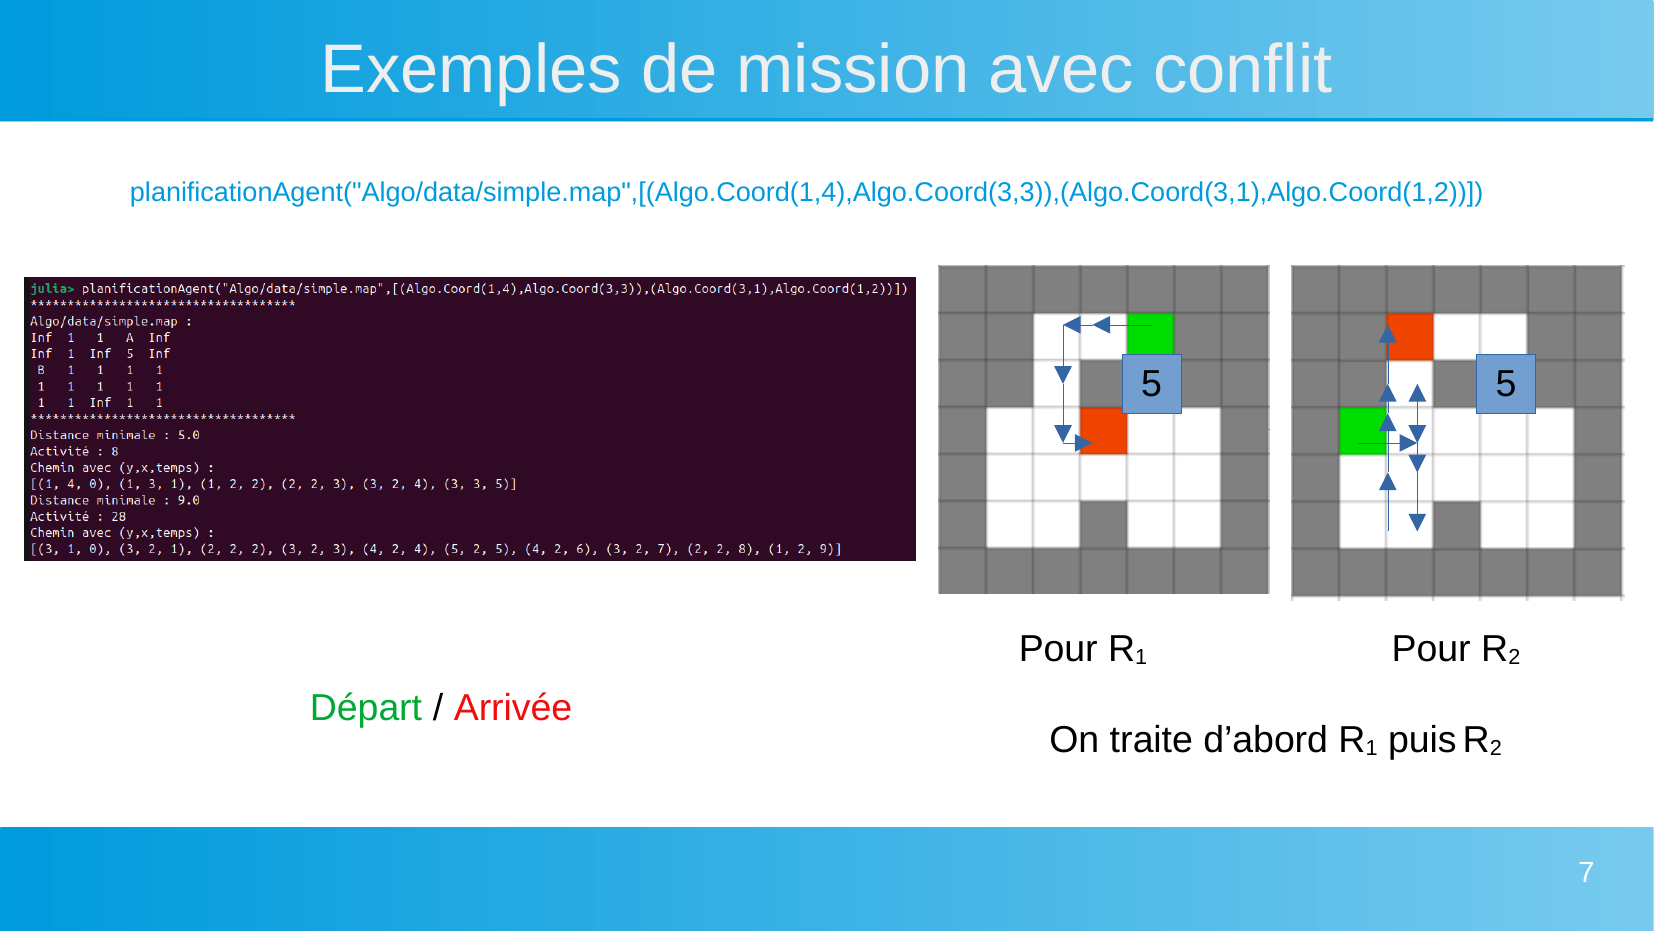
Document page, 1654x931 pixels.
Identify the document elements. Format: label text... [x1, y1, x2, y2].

picture [1291, 265, 1625, 601]
title Exemples de mission avec conflit [59, 29, 1595, 108]
text_box On traite d’abord R1 puis R2 [1033, 710, 1517, 768]
list planificationAgent("Algo/data/simple.map",[(Algo.Coord(1,4),Algo.Coord(3,3)),(Algo.Coord(3,1),Algo.Coord(1,2))]) [59, 177, 1595, 768]
text_box Pour R1 [1003, 620, 1163, 677]
text_box Pour R2 [1376, 620, 1536, 677]
picture [24, 277, 916, 562]
picture [938, 265, 1270, 594]
text_box 5 [1476, 354, 1536, 414]
text_box Départ / Arrivée [295, 679, 886, 768]
text_box 5 [1122, 354, 1182, 414]
